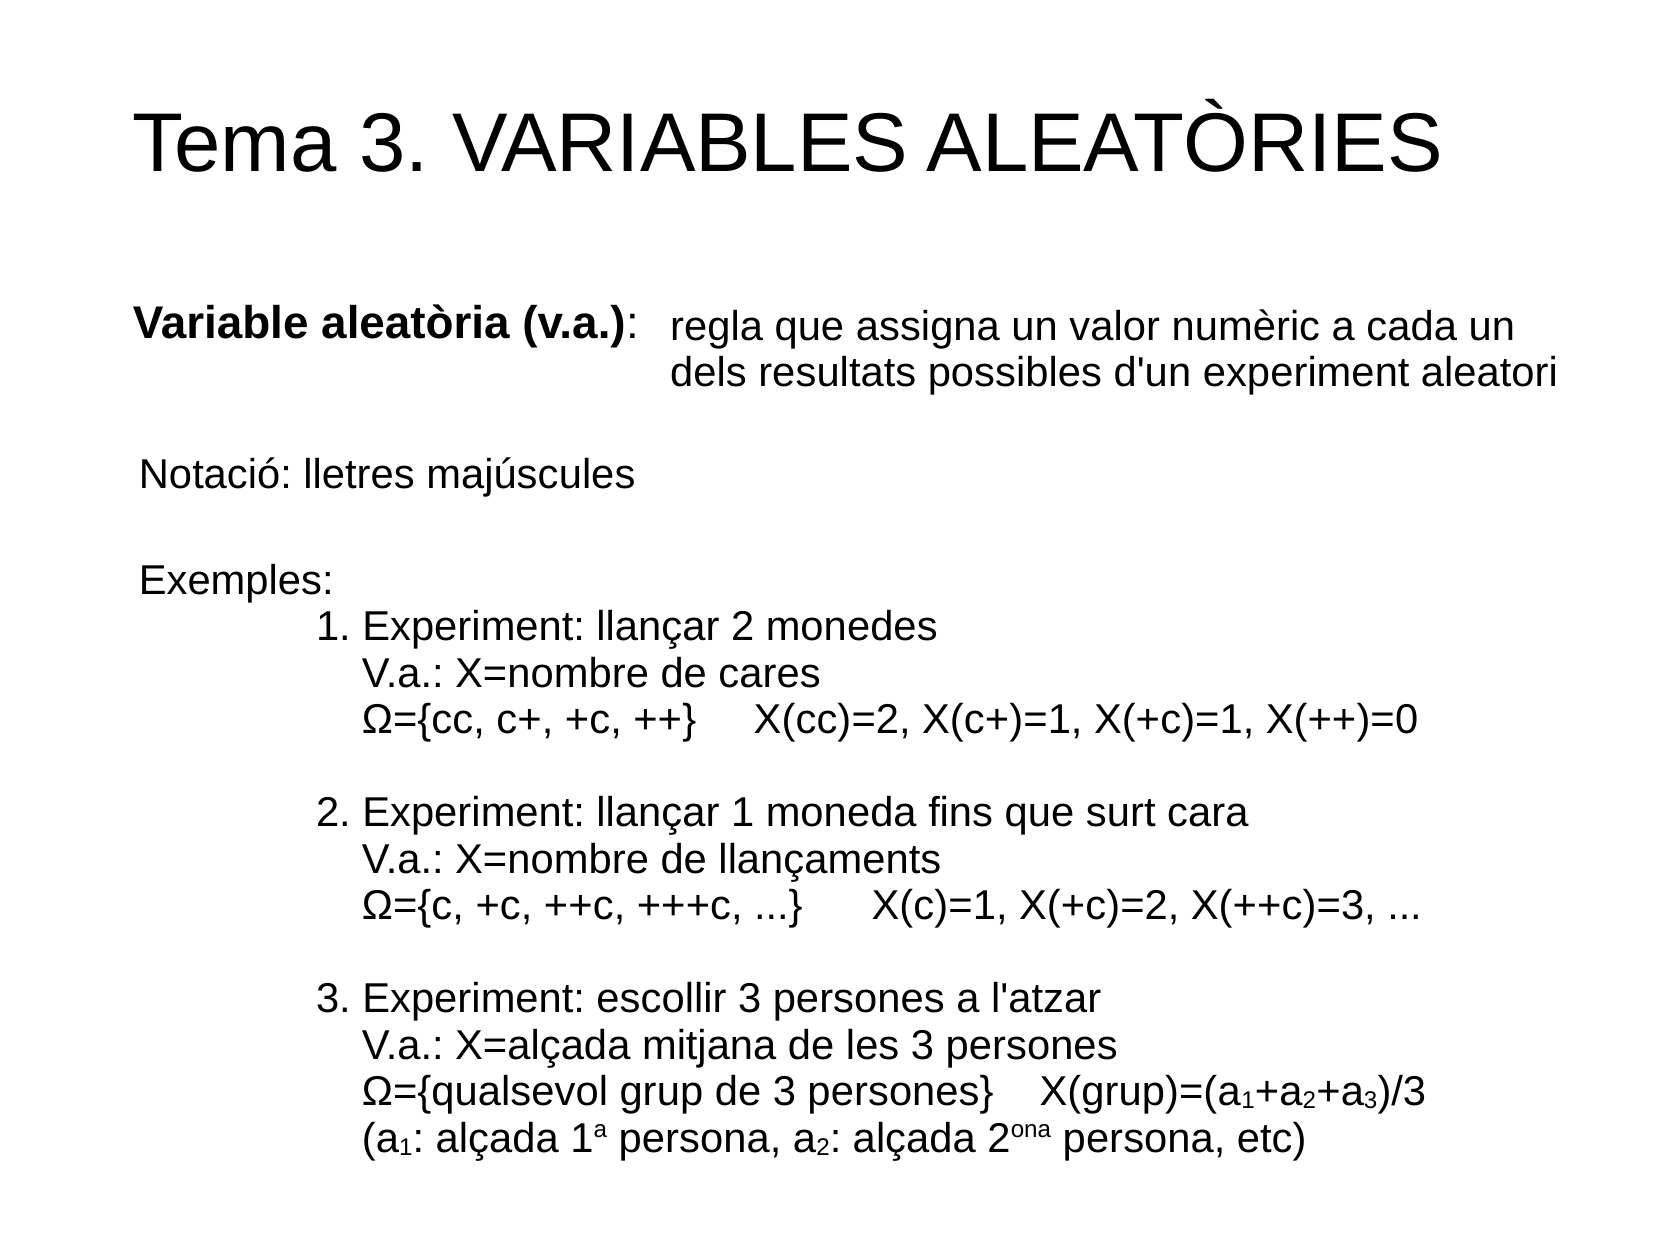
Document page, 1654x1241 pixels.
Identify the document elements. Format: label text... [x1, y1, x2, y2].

text_box Tema 3. VARIABLES ALEATÒRIES [118, 88, 1536, 197]
text_box regla que assigna un valor numèric a cada un dels resultats possibles d'un experiment aleatori [655, 295, 1601, 404]
text_box Exemples: 1. Experiment: llançar 2 monedes V.a.: X=nombre de cares Ω={cc, c+, +c, ++} X(cc)=2, X(c+)=1, X(+c)=1, X(++)=0 2. Experiment: llançar 1 moneda fins que surt cara V.a.: X=nombre de llançaments Ω={c, +c, ++c, +++c, ...} X(c)=1, X(+c)=2, X(++c)=3, ... 3. Experiment: escollir 3 persones a l'atzar V.a.: X=alçada mitjana de les 3 persones Ω={qualsevol grup de 3 persones} X(grup)=(a1+a2+a3)/3 (a1: alçada 1a persona, a2: alçada 2ona persona, etc) [124, 549, 1506, 1202]
text_box Notació: lletres majúscules [124, 442, 774, 505]
text_box Variable aleatòria (v.a.): [118, 289, 1565, 357]
